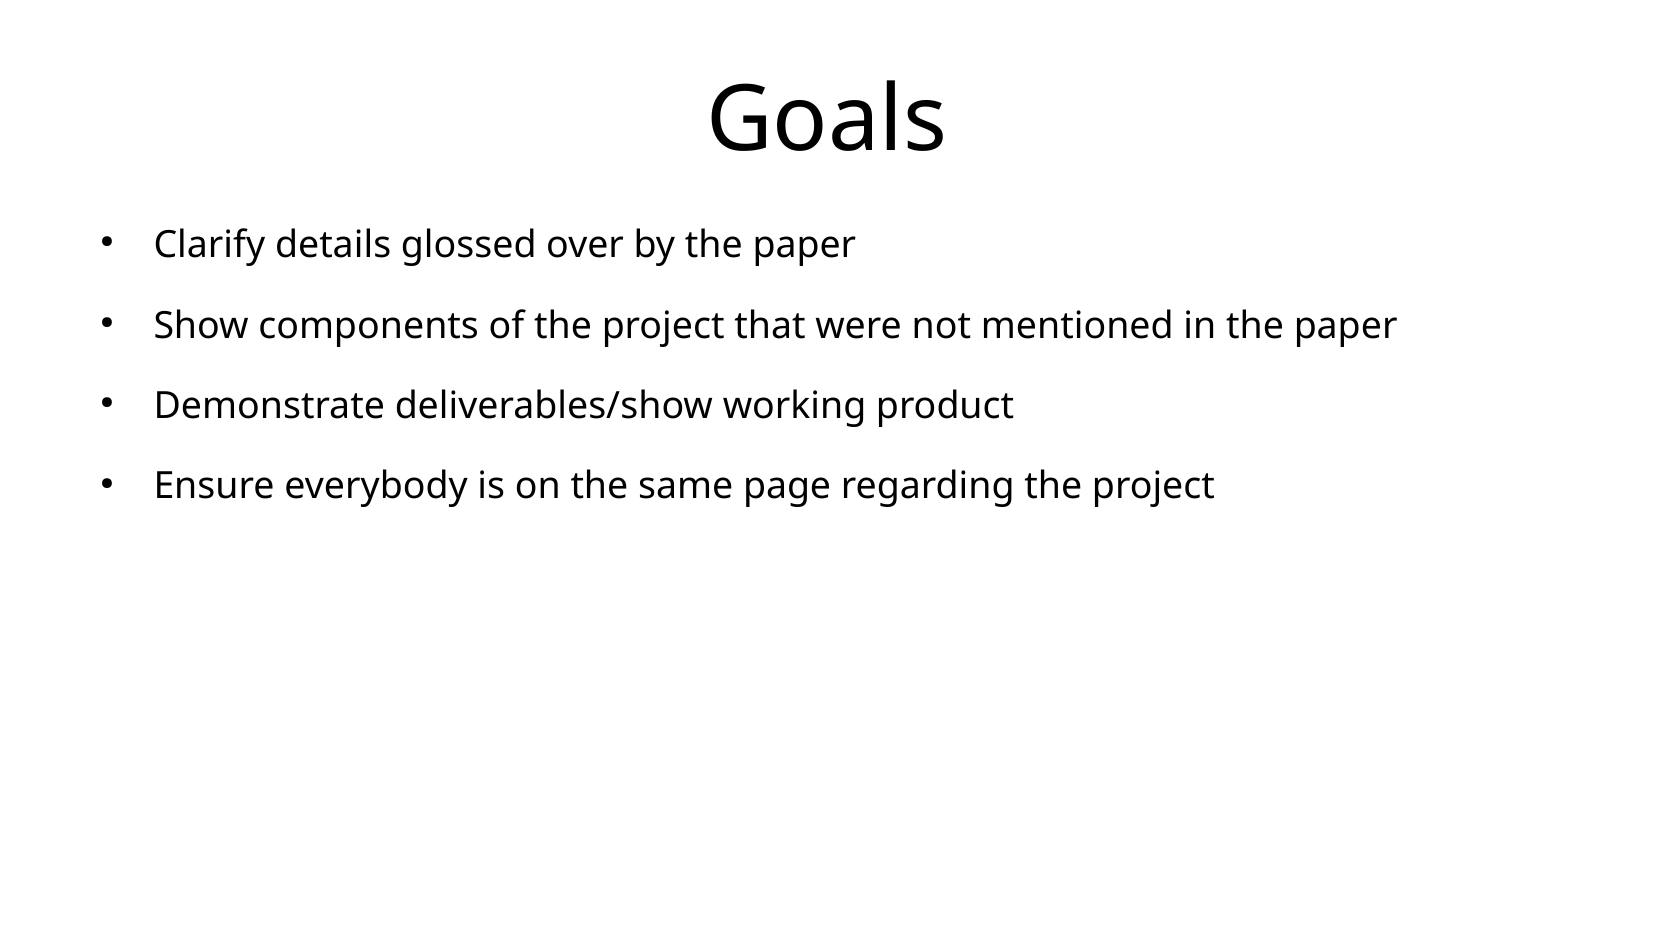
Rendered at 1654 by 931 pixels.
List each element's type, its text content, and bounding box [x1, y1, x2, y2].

title Goals [82, 37, 1571, 193]
list Clarify details glossed over by the paper Show components of the project that were not mentioned in the paper Demonstrate deliverables/show working product Ensure everybody is on the same page regarding the project [82, 217, 1571, 757]
